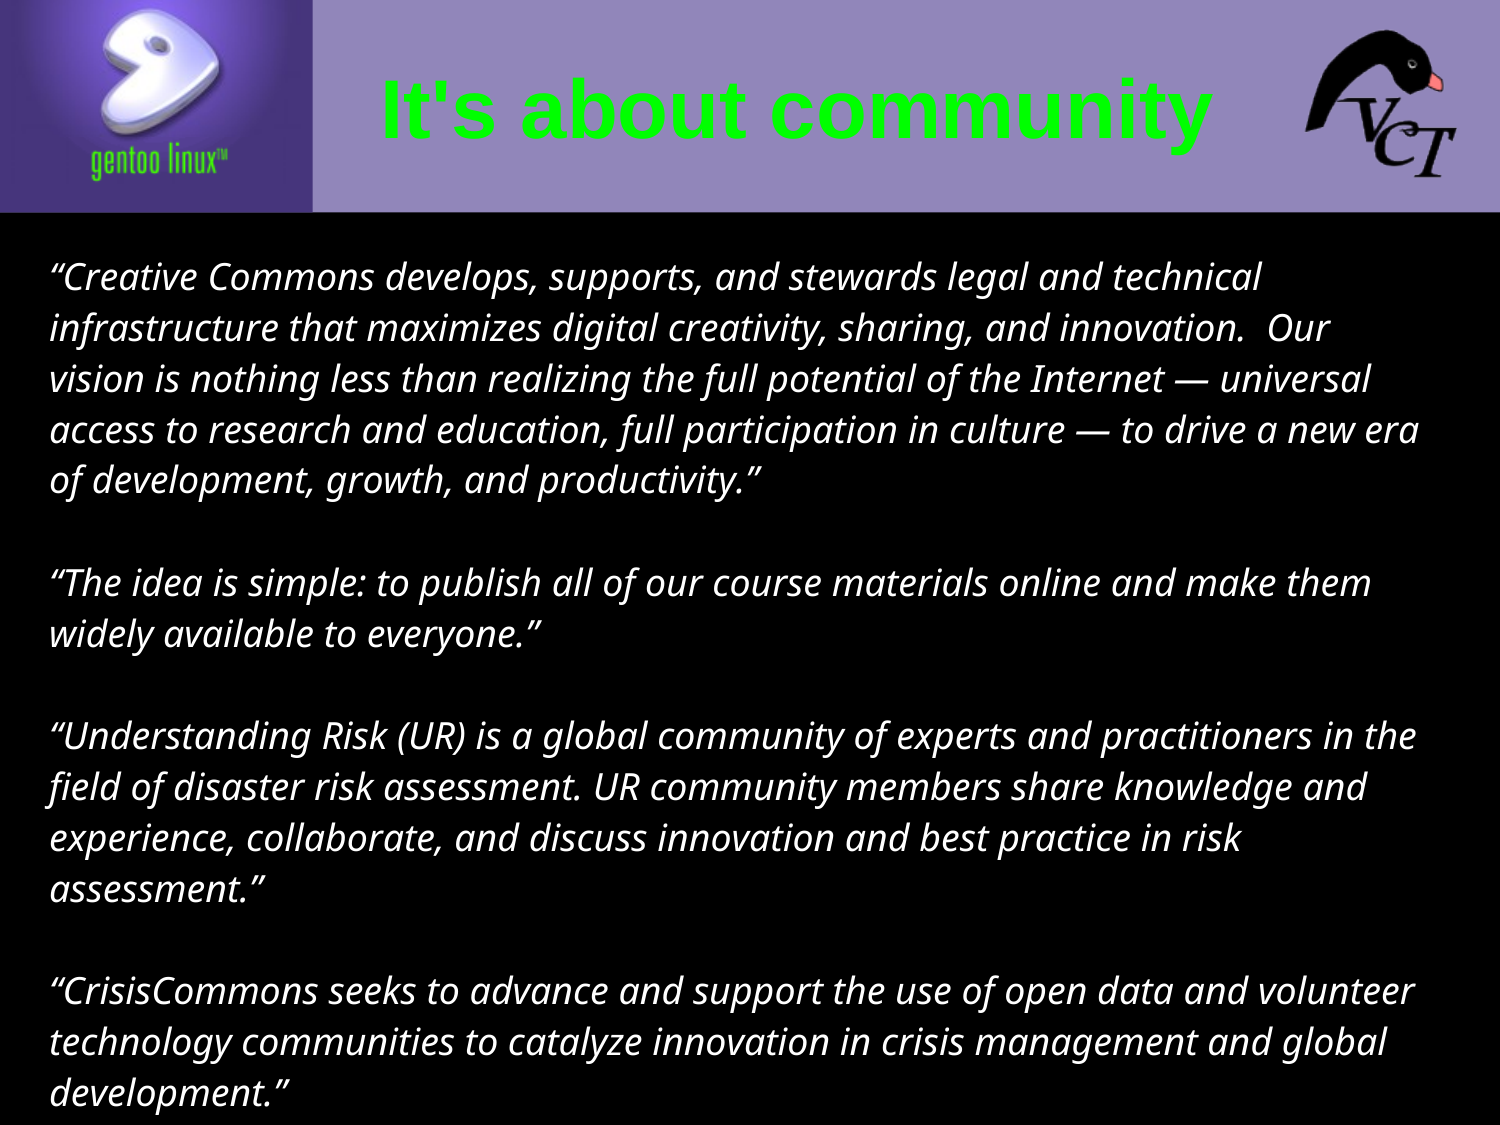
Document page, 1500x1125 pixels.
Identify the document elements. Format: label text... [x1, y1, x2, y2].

picture [1292, 21, 1471, 189]
title It's about community [324, 12, 1271, 201]
picture [0, 0, 302, 184]
list “Creative Commons develops, supports, and stewards legal and technical infrastructure that maximizes digital creativity, sharing, and innovation. Our vision is nothing less than realizing the full potential of the Internet — universal access to research and education, full participation in culture — to drive a new era of development, growth, and productivity.” “The idea is simple: to publish all of our course materials online and make them widely available to everyone.” “Understanding Risk (UR) is a global community of experts and practitioners in the field of disaster risk assessment. UR community members share knowledge and experience, collaborate, and discuss innovation and best practice in risk assessment.” “CrisisCommons seeks to advance and support the use of open data and volunteer technology communities to catalyze innovation in crisis management and global development.” [49, 249, 1425, 1079]
